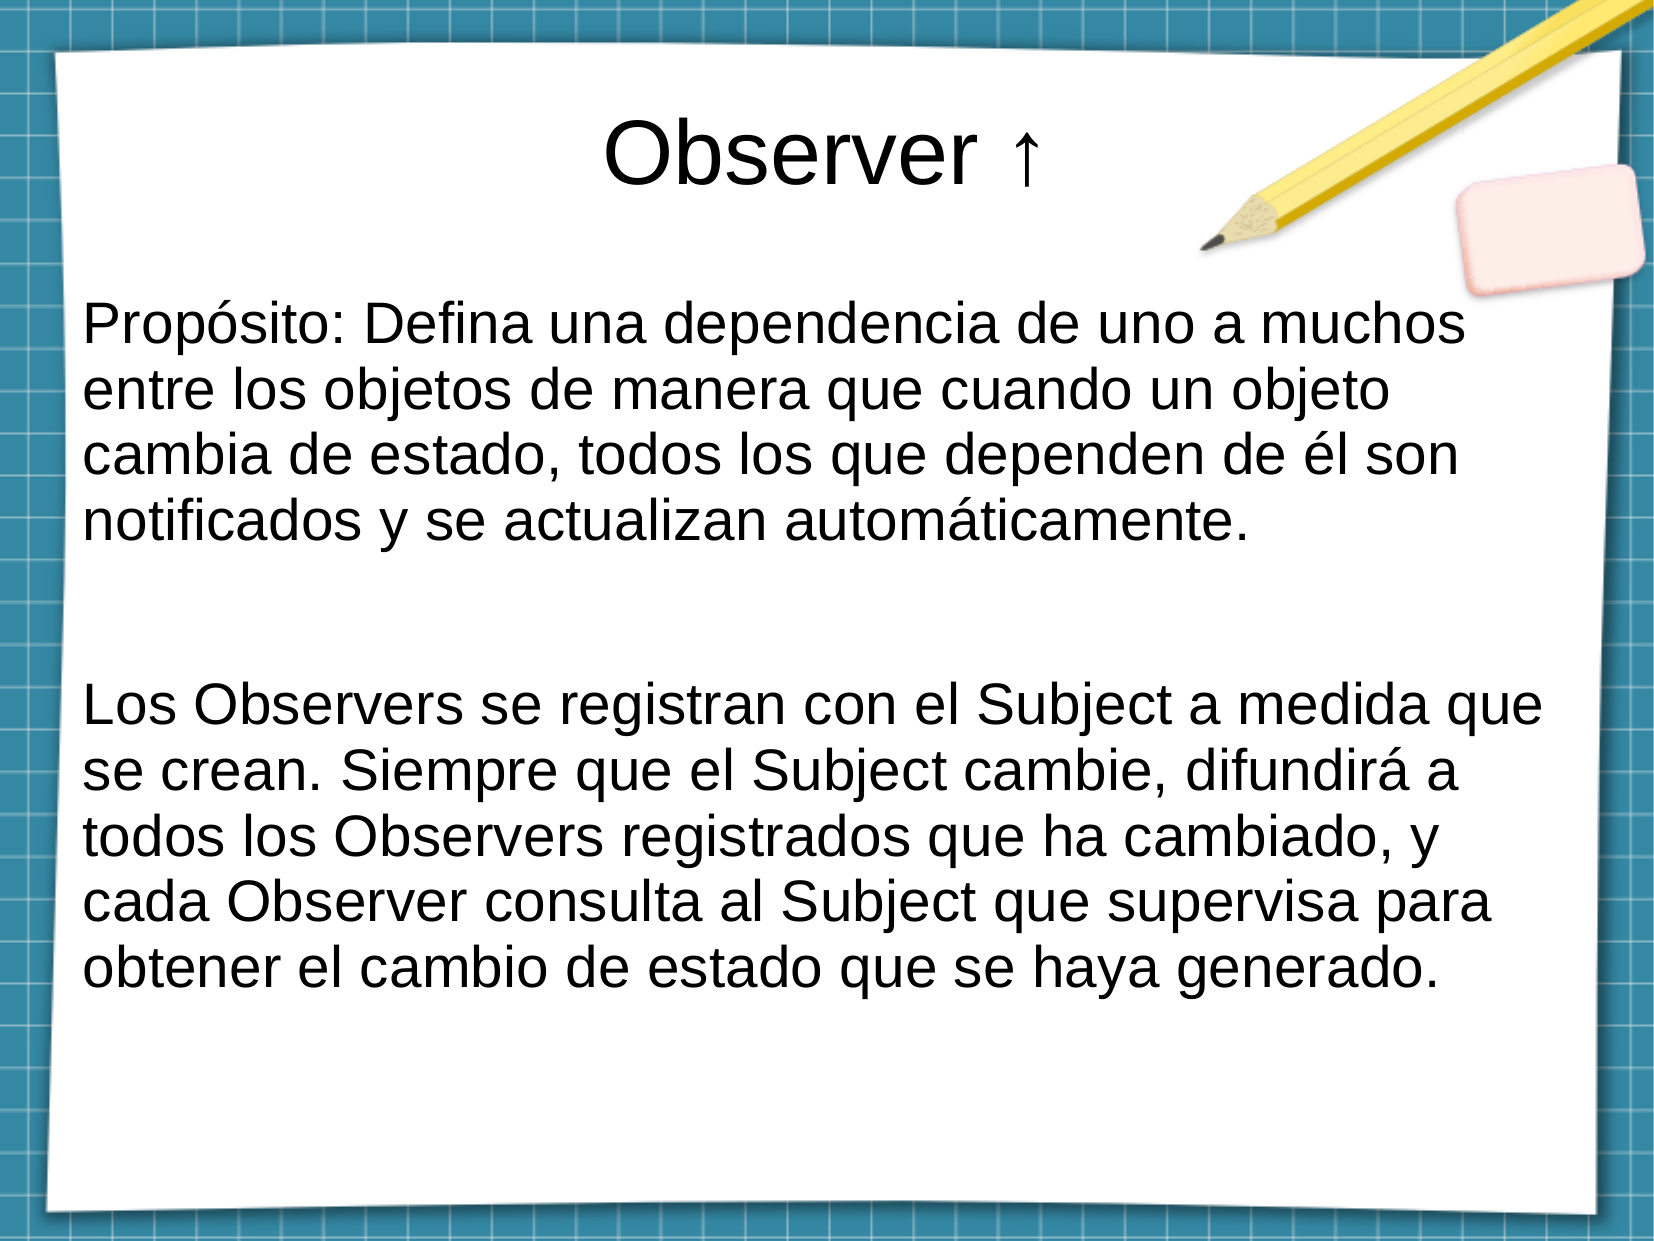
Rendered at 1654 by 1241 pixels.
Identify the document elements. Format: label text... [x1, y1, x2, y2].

picture [0, 0, 1654, 1241]
list Propósito: Defina una dependencia de uno a muchos entre los objetos de manera que cuando un objeto cambia de estado, todos los que dependen de él son notificados y se actualizan automáticamente. Los Observers se registran con el Subject a medida que se crean. Siempre que el Subject cambie, difundirá a todos los Observers registrados que ha cambiado, y cada Observer consulta al Subject que supervisa para obtener el cambio de estado que se haya generado. [82, 290, 1571, 1010]
text_box [82, 49, 1571, 257]
